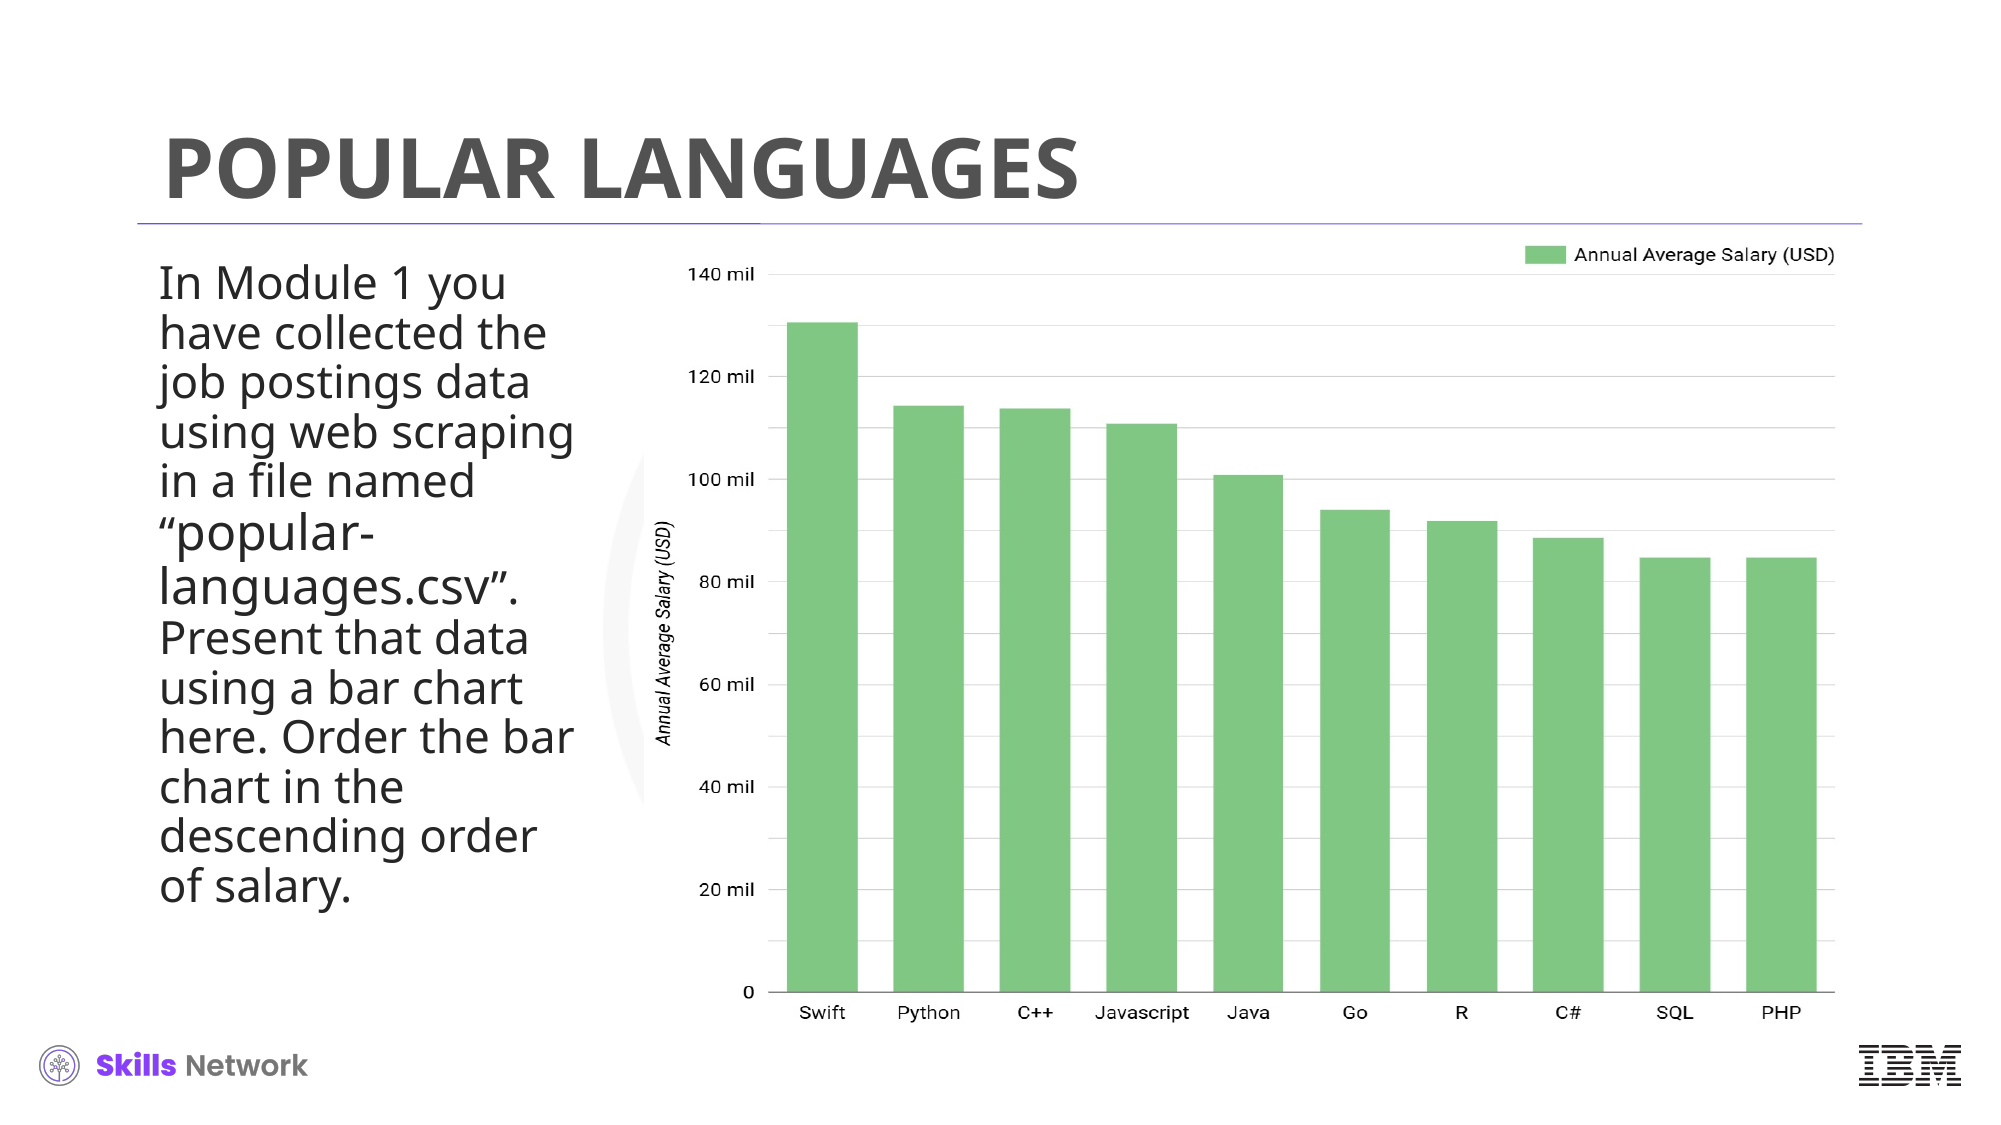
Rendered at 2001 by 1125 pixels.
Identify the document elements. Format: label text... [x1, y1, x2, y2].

picture [644, 233, 1857, 1037]
text_box In Module 1 you have collected the job postings data using web scraping in a file named “popular-languages.csv”. Present that data using a bar chart here. Order the bar chart in the descending order of salary. [144, 252, 600, 953]
picture [39, 1045, 308, 1086]
picture [1859, 1045, 1961, 1086]
title POPULAR LANGUAGES [147, 62, 1861, 281]
